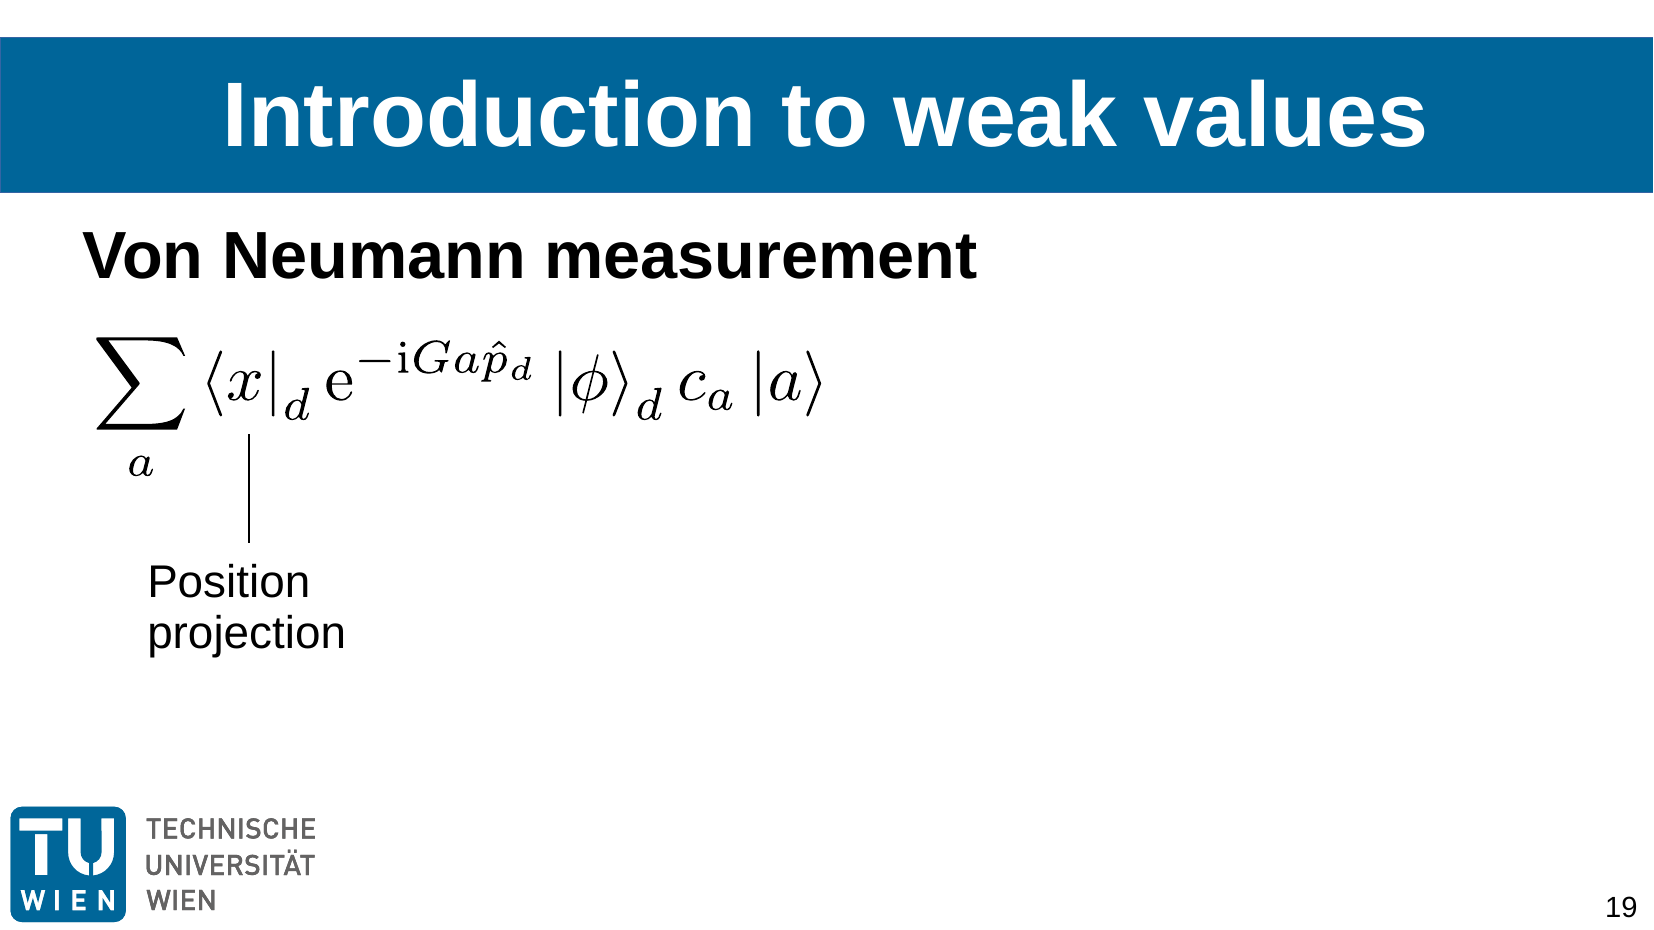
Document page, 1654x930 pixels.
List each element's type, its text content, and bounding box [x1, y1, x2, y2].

picture [83, 323, 825, 489]
text_box Position projection [132, 548, 371, 666]
title Introduction to weak values [0, 37, 1653, 193]
list Von Neumann measurement [82, 217, 1571, 757]
